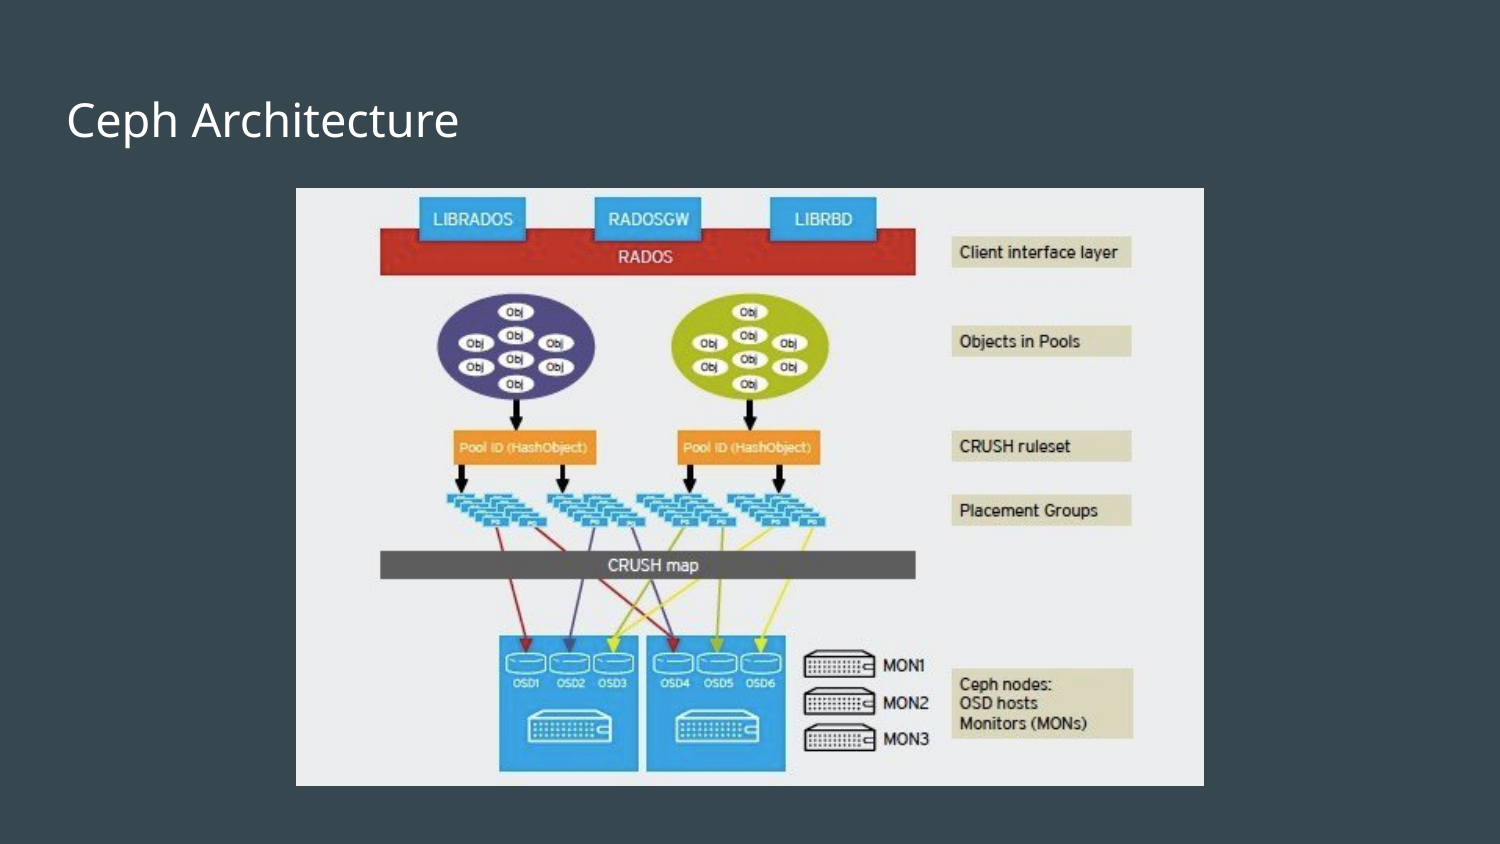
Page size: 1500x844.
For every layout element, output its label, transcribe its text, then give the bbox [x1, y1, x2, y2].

picture [296, 188, 1204, 786]
title Ceph Architecture [51, 72, 1449, 167]
